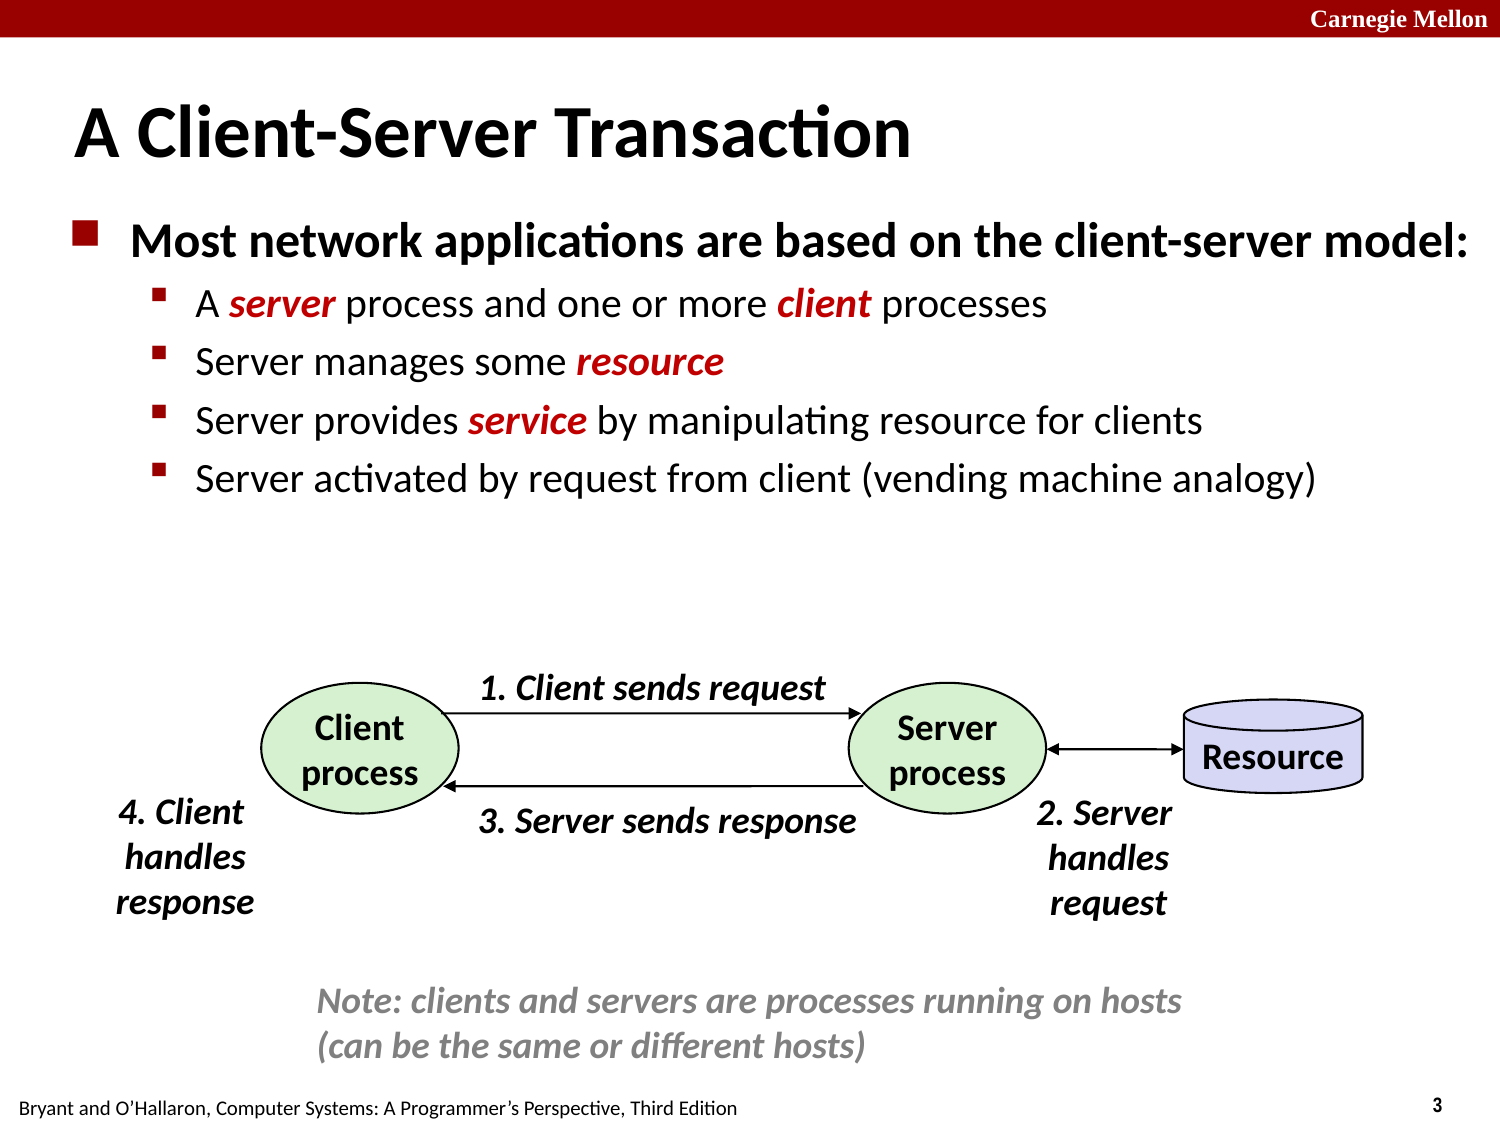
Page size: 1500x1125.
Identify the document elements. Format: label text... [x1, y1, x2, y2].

text_box Resource [1183, 699, 1363, 794]
text_box 4. Client handles response [100, 779, 270, 930]
text_box Client process [261, 682, 459, 814]
text_box 1. Client sends request [463, 655, 842, 716]
text_box 3. Server sends response [462, 788, 873, 849]
text_box 2. Server handles request [1021, 780, 1196, 931]
text_box Note: clients and servers are processes running on hosts (can be the same or different hosts) [301, 968, 1207, 1074]
title A Client-Server Transaction [59, 80, 1234, 175]
list Most network applications are based on the client-server model: A server process and one or more client processes Server manages some resource Server provides service by manipulating resource for clients Server activated by request from client (vending machine analogy) [58, 200, 1486, 538]
text_box Server process [848, 682, 1047, 814]
